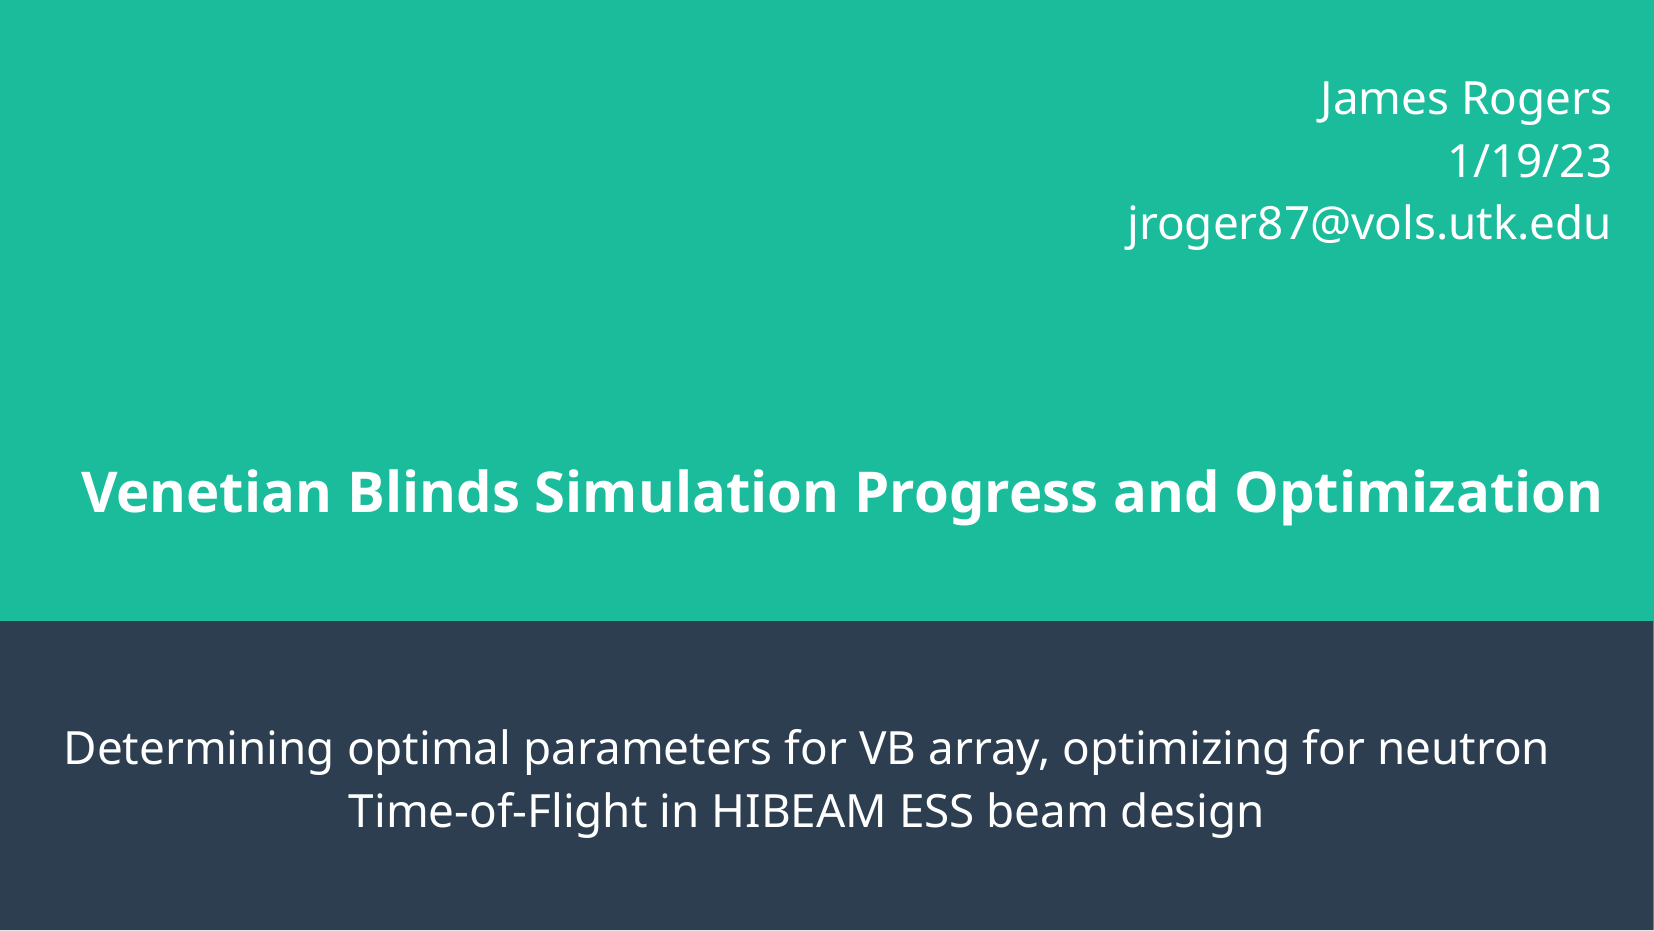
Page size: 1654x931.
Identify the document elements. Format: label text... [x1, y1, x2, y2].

text_box James Rogers 1/19/23 jroger87@vols.utk.edu [77, 37, 1613, 282]
subtitle Determining optimal parameters for VB array, optimizing for neutron Time-of-Flight in HIBEAM ESS beam design [39, 656, 1576, 901]
title Venetian Blinds Simulation Progress and Optimization [75, 412, 1611, 531]
